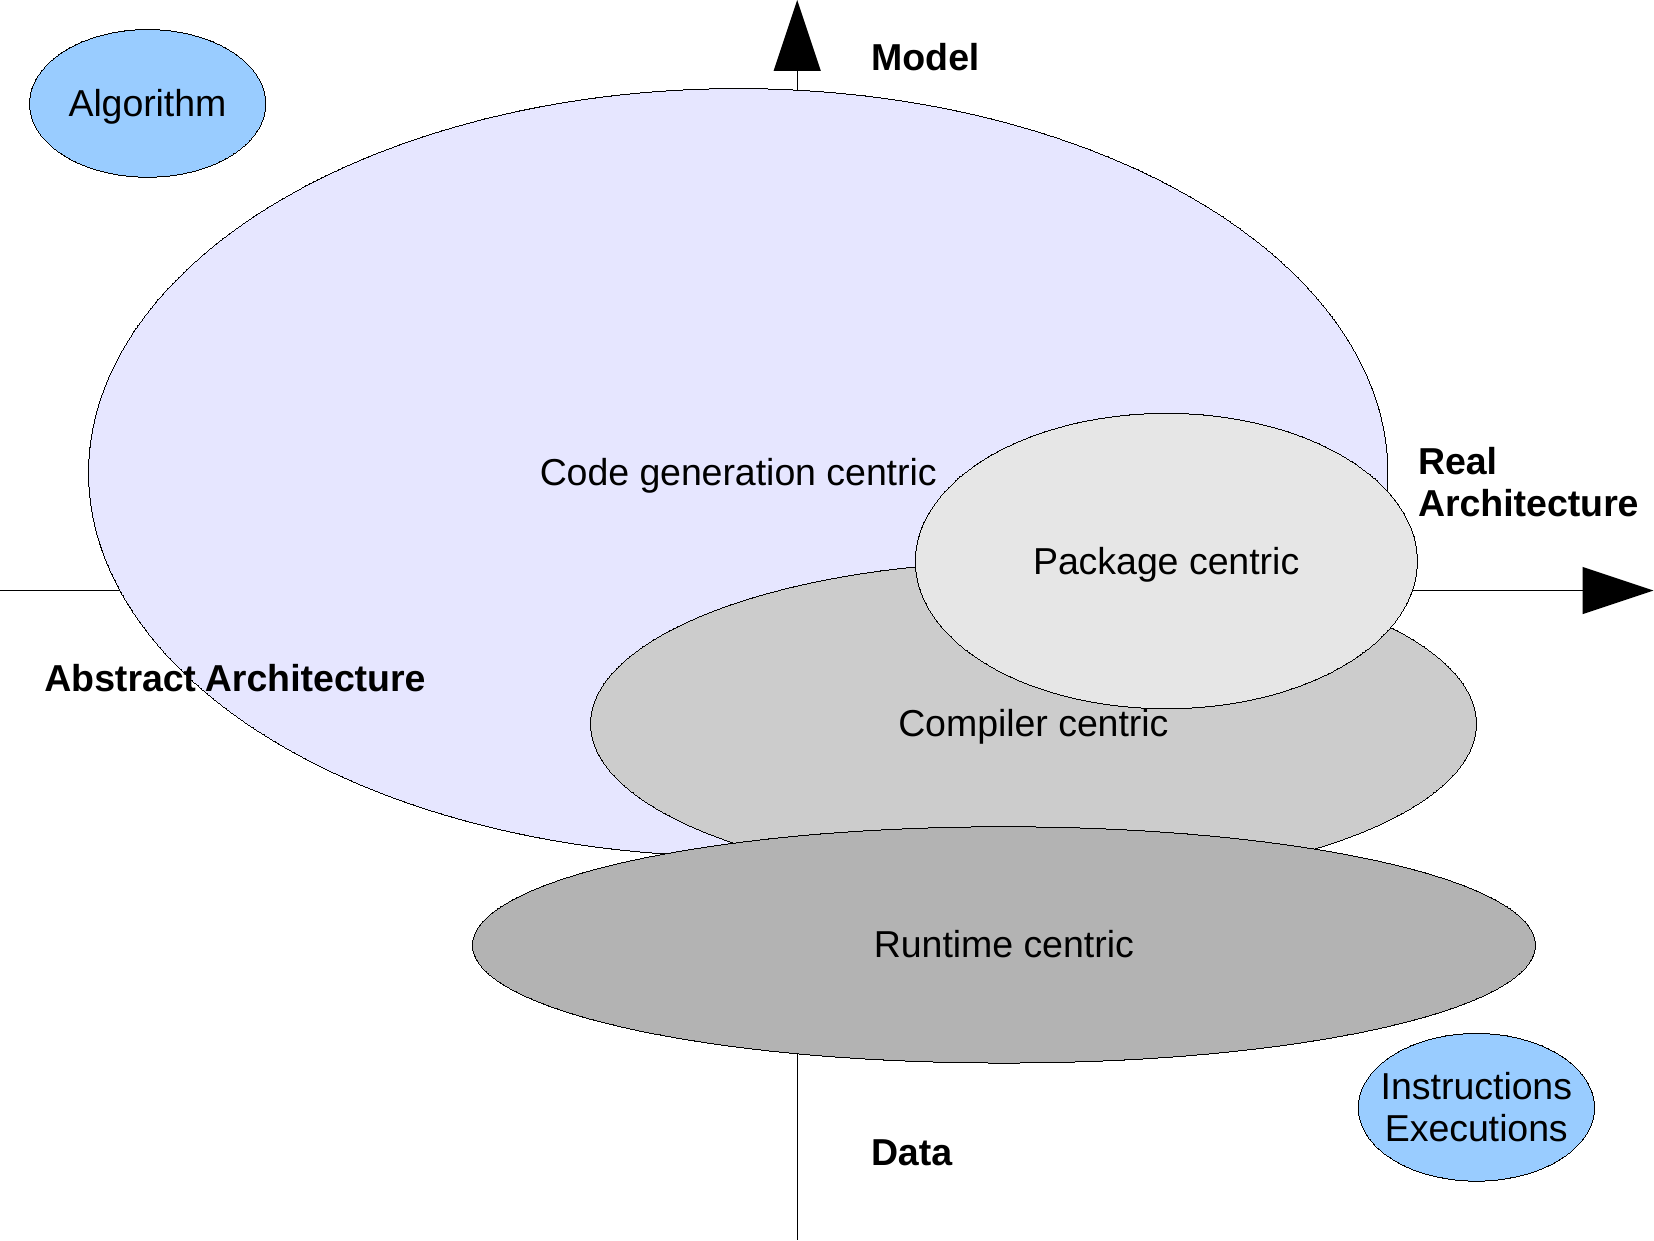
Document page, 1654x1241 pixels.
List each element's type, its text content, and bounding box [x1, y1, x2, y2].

text_box Algorithm [29, 29, 266, 178]
text_box Abstract Architecture [29, 649, 441, 707]
text_box Package centric [915, 413, 1418, 709]
text_box Real Architecture [1403, 432, 1654, 532]
text_box Data [856, 1124, 967, 1182]
text_box Code generation centric [88, 88, 1388, 854]
text_box Model [856, 29, 995, 87]
text_box Runtime centric [472, 826, 1536, 1064]
text_box Instructions Executions [1358, 1033, 1595, 1182]
text_box Compiler centric [590, 566, 1477, 849]
